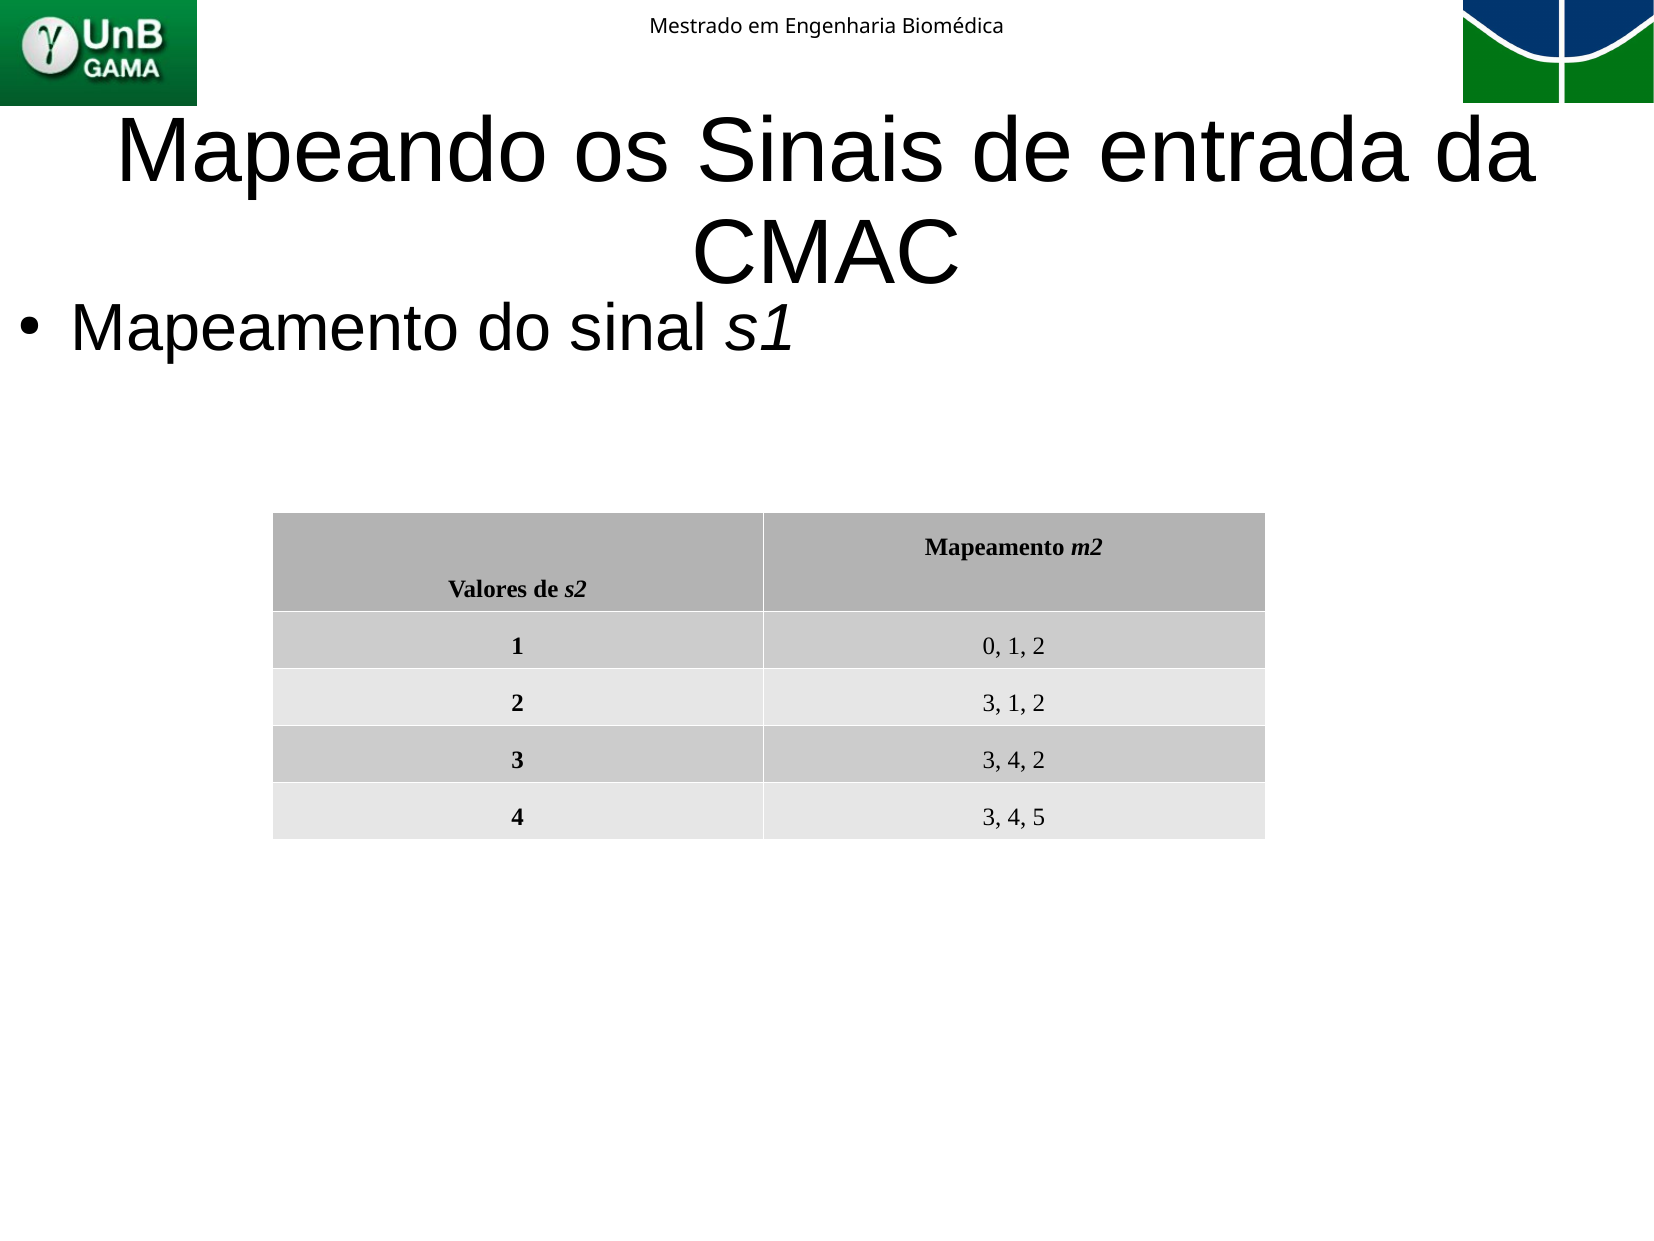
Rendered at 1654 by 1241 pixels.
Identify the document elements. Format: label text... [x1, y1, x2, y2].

table_cell 3, 4, 5 [764, 783, 1265, 839]
table_header Valores de s2 [273, 513, 763, 611]
title Mapeando os Sinais de entrada da CMAC [0, 98, 1654, 290]
table_cell 3 [273, 726, 763, 782]
table_cell 3, 4, 2 [764, 726, 1265, 782]
table_cell 2 [273, 669, 763, 725]
picture [0, 0, 197, 98]
table_cell 1 [273, 612, 763, 668]
table_cell 4 [273, 783, 763, 839]
table_cell 3, 1, 2 [764, 669, 1265, 725]
list Mapeamento do sinal s1 [0, 290, 1654, 1241]
table_cell 0, 1, 2 [764, 612, 1265, 668]
picture [1463, 0, 1654, 98]
table_header Mapeamento m2 [764, 513, 1265, 611]
